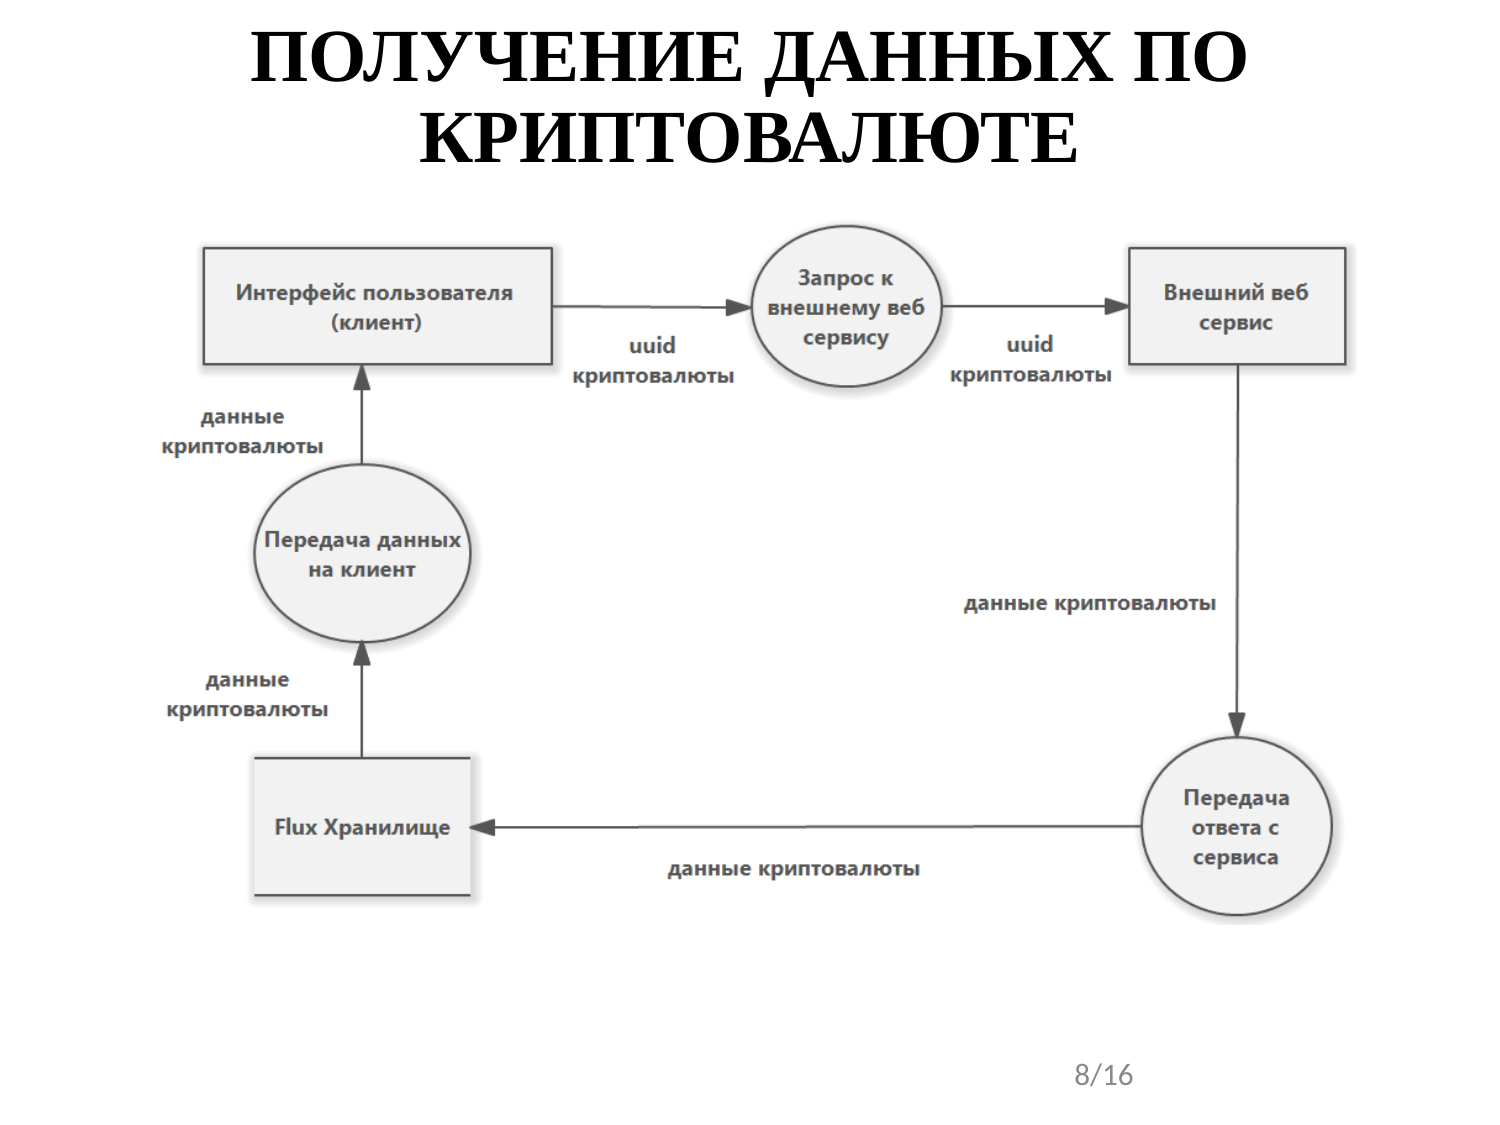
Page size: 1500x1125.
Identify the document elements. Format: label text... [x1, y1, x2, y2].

picture [141, 210, 1359, 925]
slide_number 8/16 [1059, 1042, 1397, 1103]
title ПОЛУЧЕНИЕ ДАННЫХ ПО КРИПТОВАЛЮТЕ [0, 0, 1500, 195]
